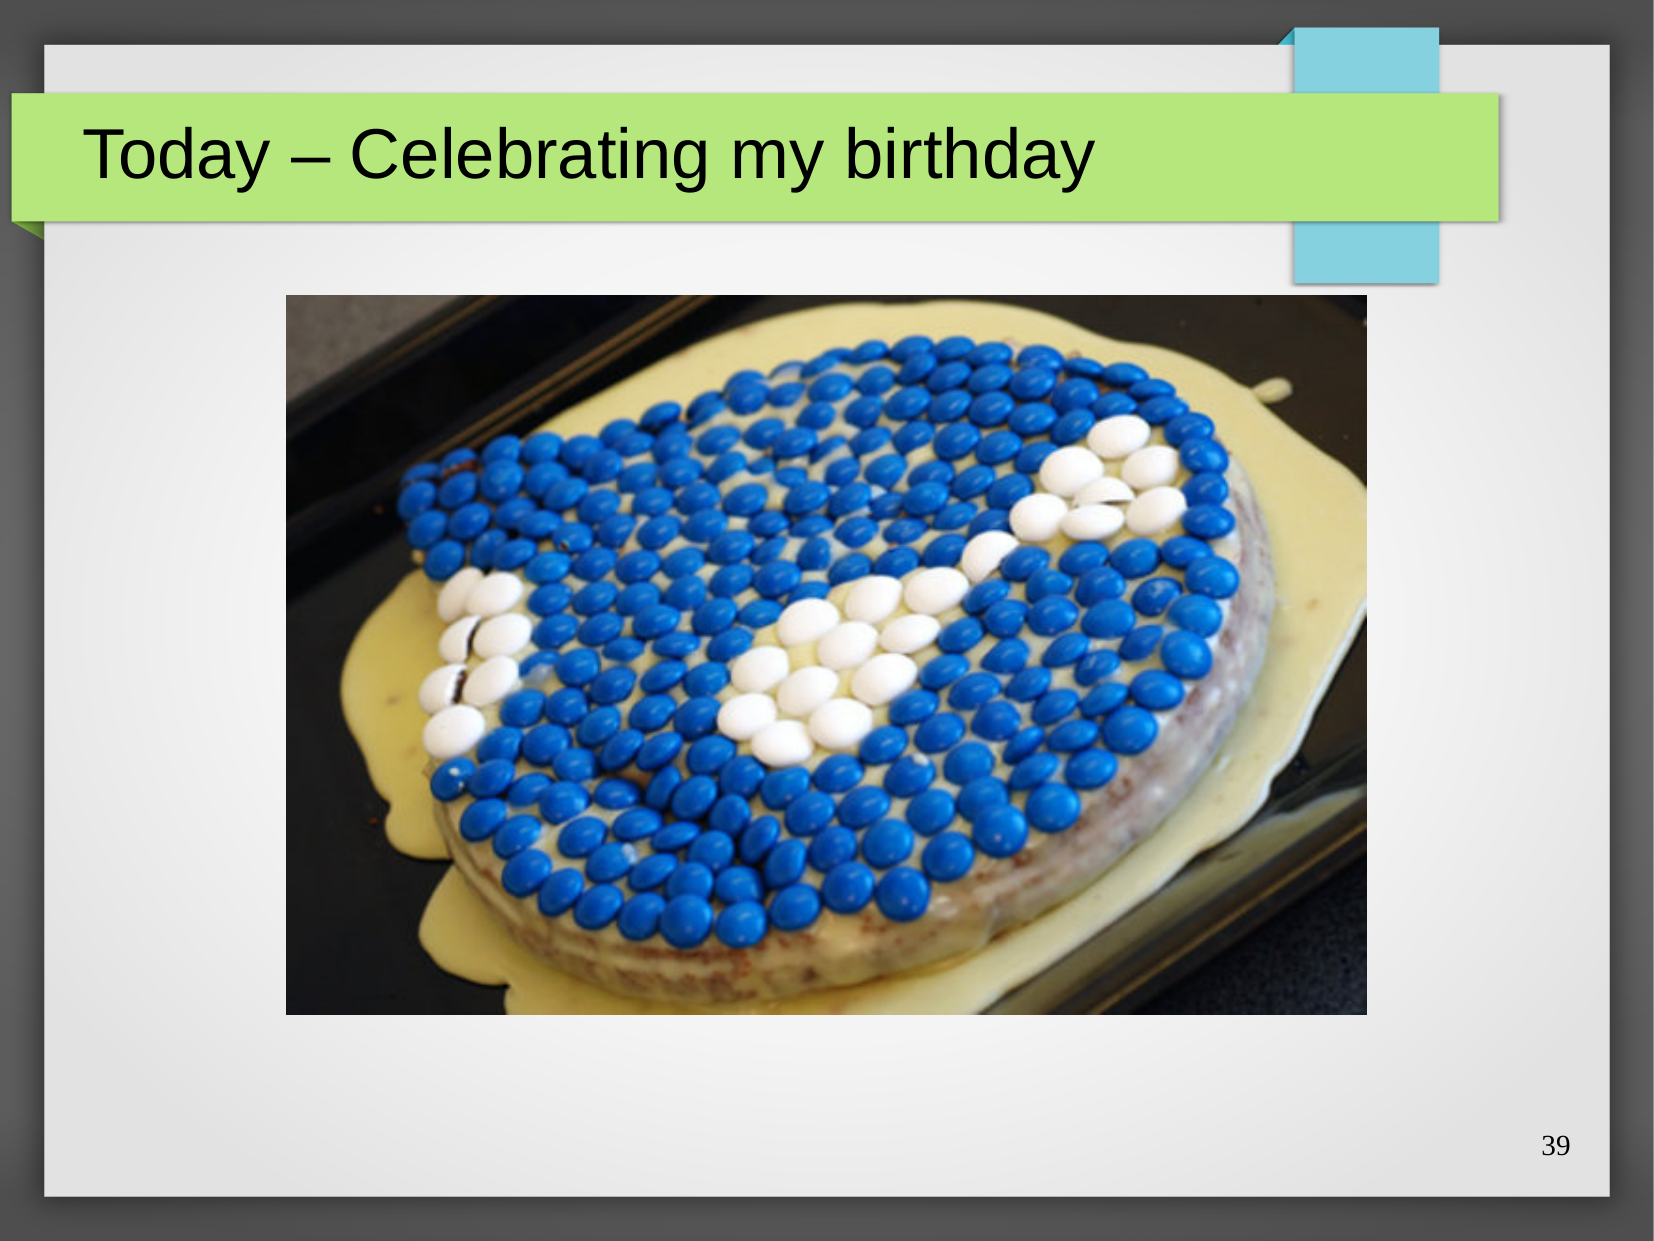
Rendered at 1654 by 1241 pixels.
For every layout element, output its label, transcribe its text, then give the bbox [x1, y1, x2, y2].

title Today – Celebrating my birthday [82, 94, 1264, 213]
picture [0, 0, 1654, 1241]
